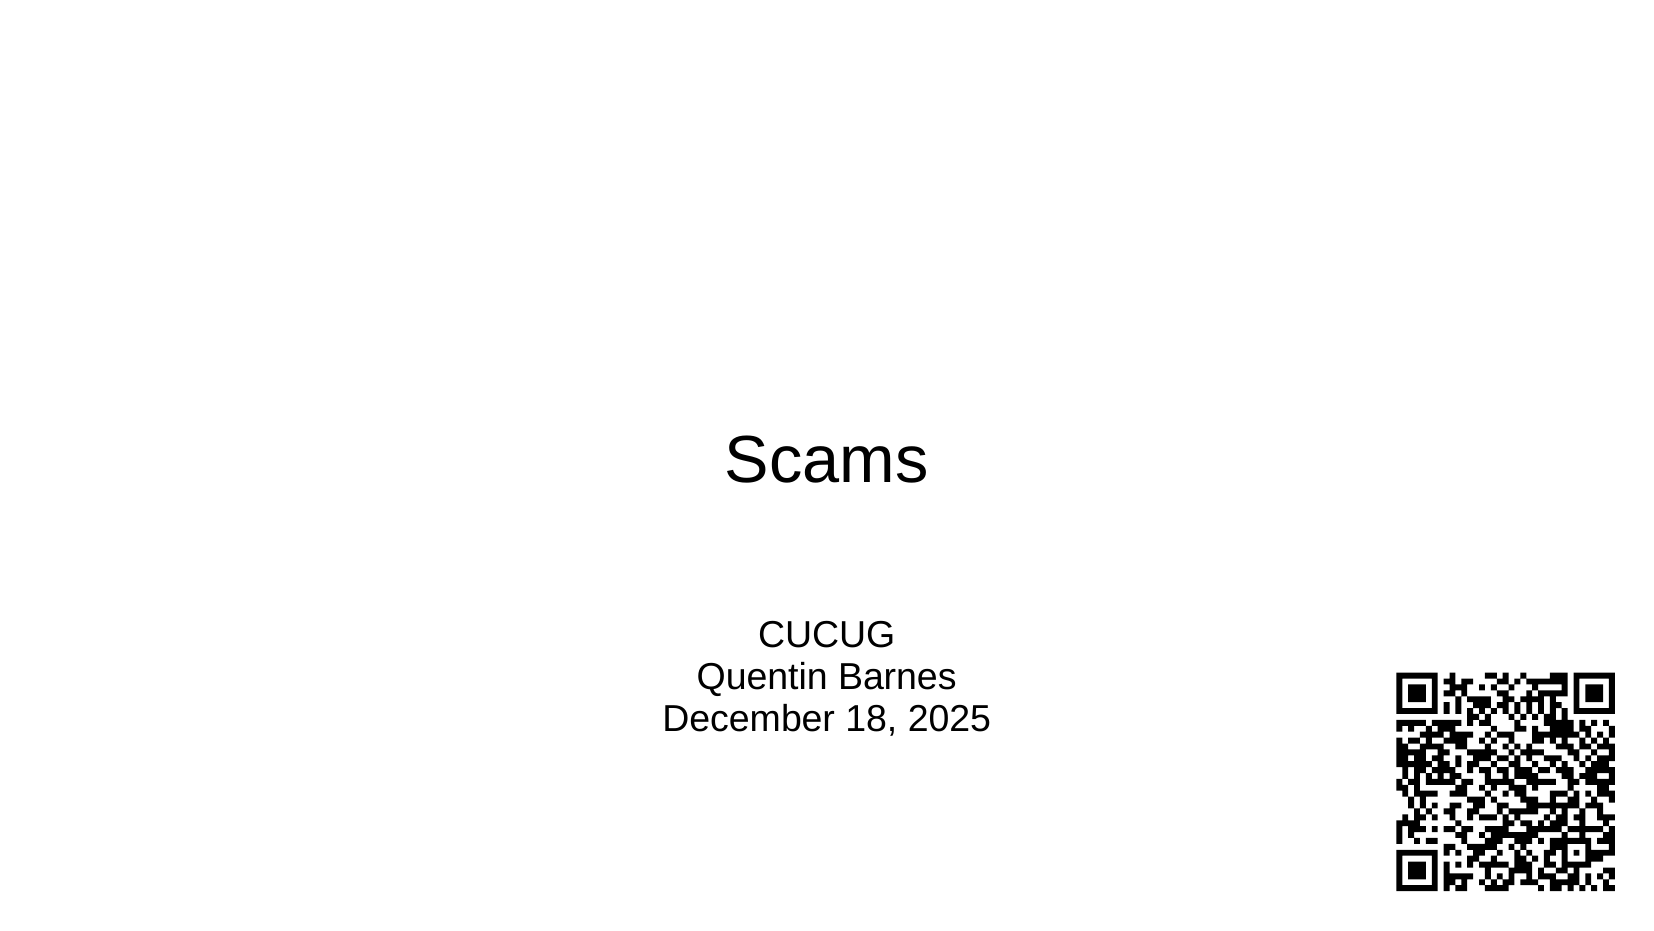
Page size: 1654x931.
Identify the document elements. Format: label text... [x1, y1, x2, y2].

subtitle Scams CUCUG Quentin Barnes December 18, 2025 [82, 37, 1571, 901]
picture [1387, 663, 1624, 901]
